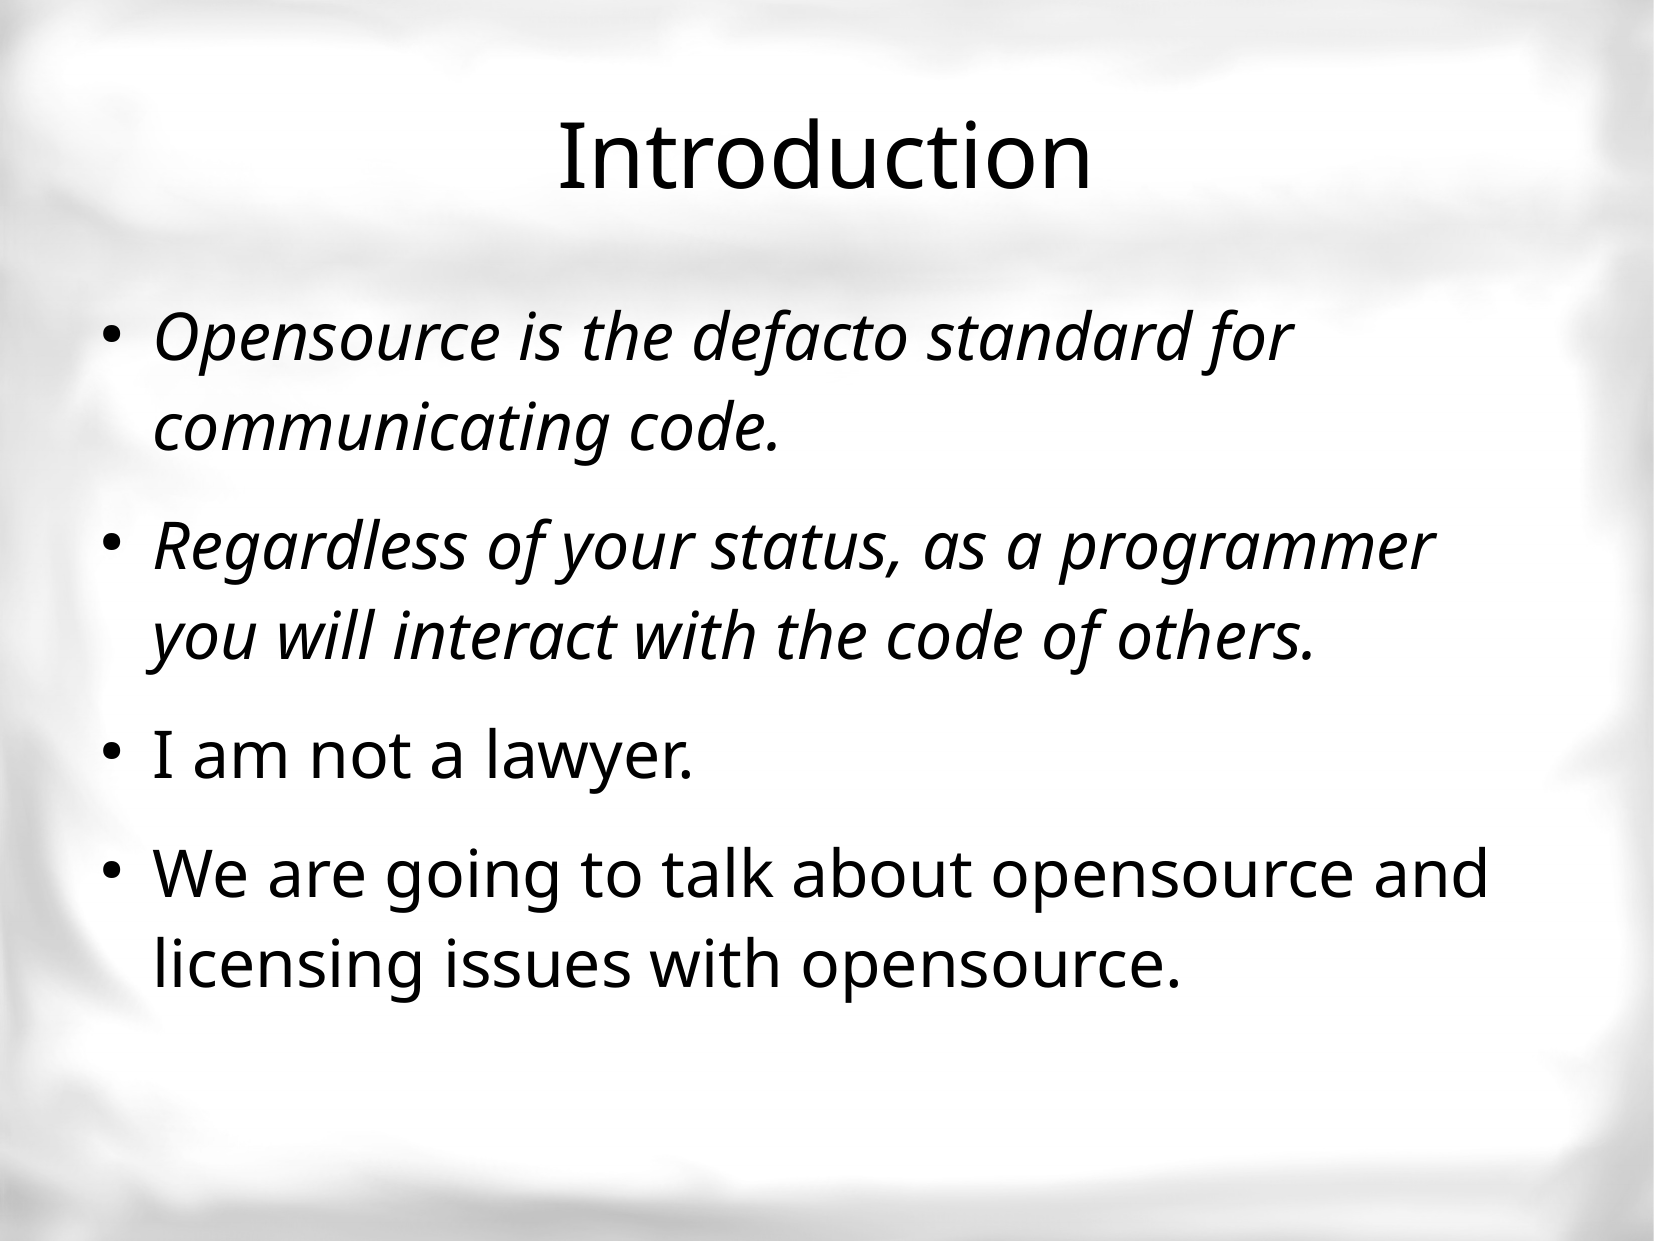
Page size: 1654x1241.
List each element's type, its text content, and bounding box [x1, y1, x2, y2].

title Introduction [82, 49, 1571, 257]
picture [0, 0, 1654, 1241]
list Opensource is the defacto standard for communicating code. Regardless of your status, as a programmer you will interact with the code of others. I am not a lawyer. We are going to talk about opensource and licensing issues with opensource. [82, 290, 1538, 1010]
